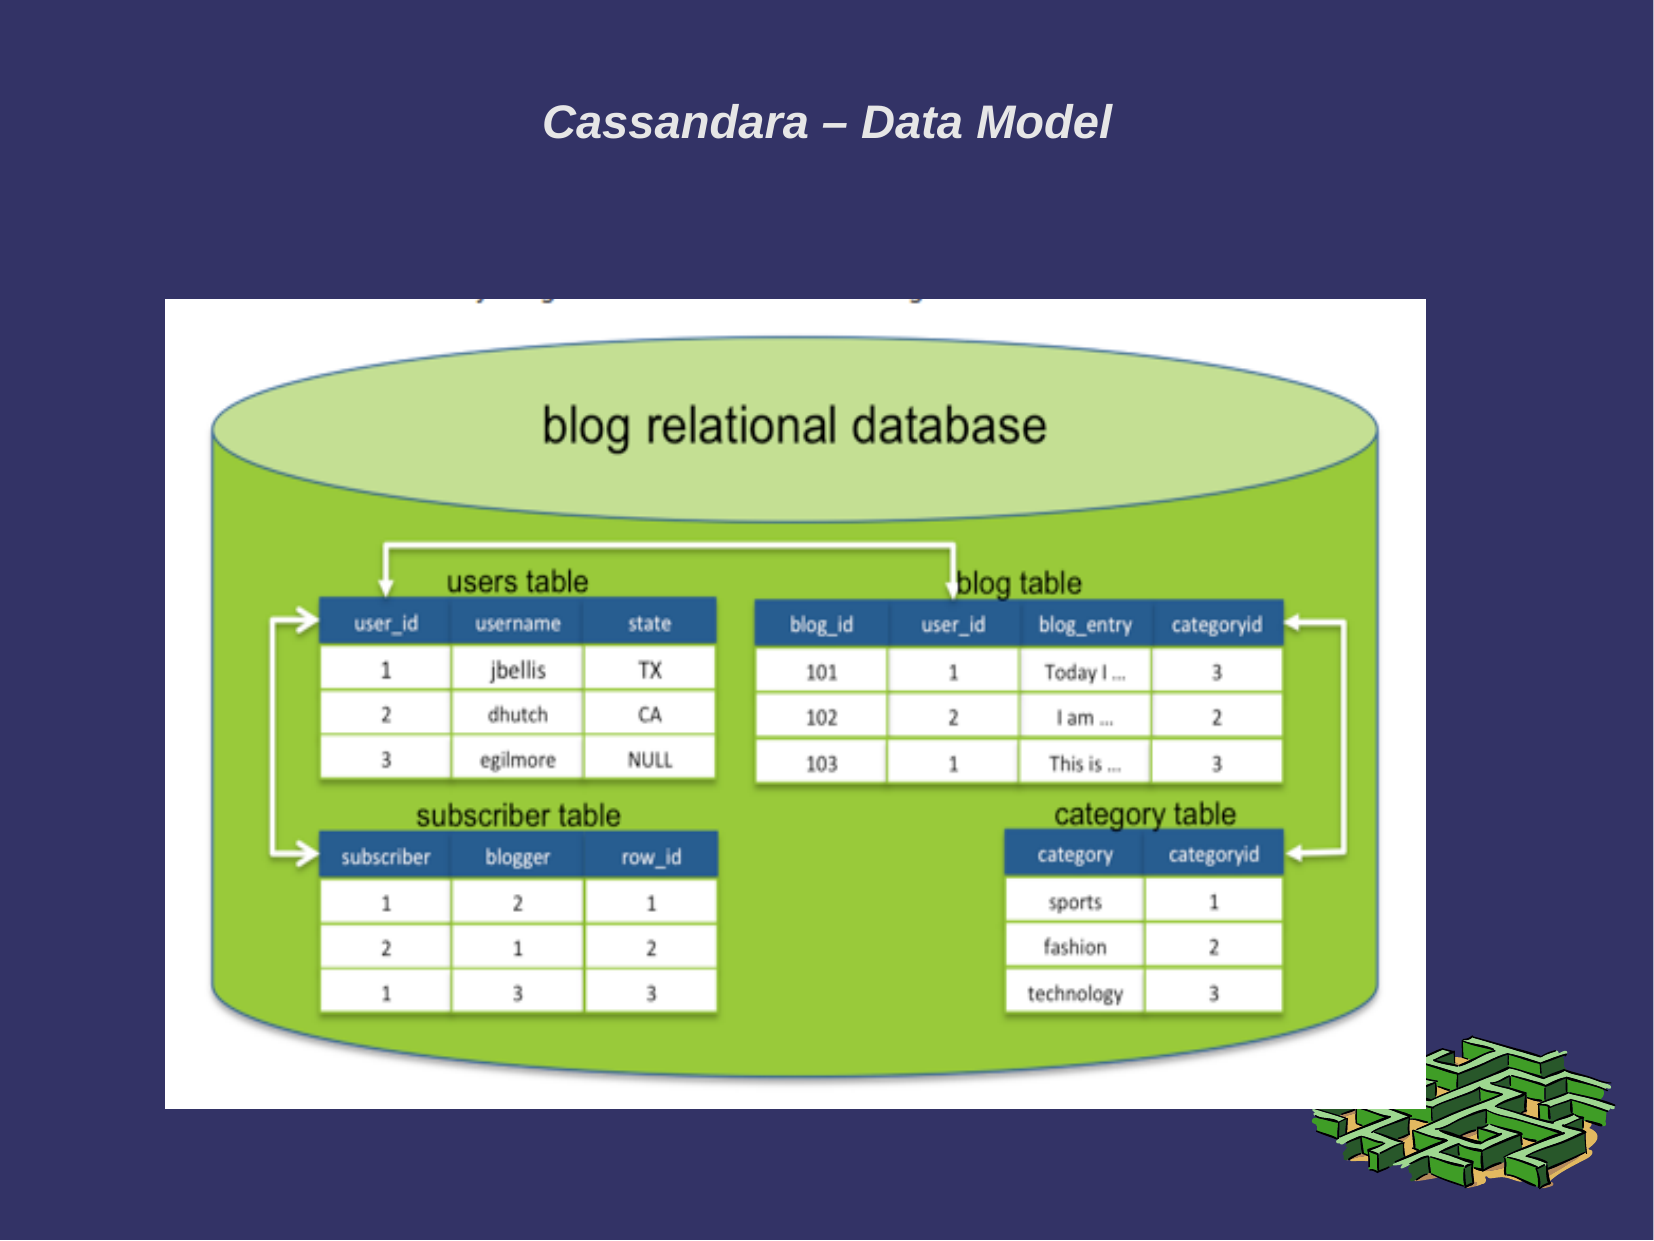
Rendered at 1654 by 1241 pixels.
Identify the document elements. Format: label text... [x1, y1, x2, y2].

title Cassandara – Data Model [121, 19, 1534, 227]
picture [165, 299, 1426, 1109]
